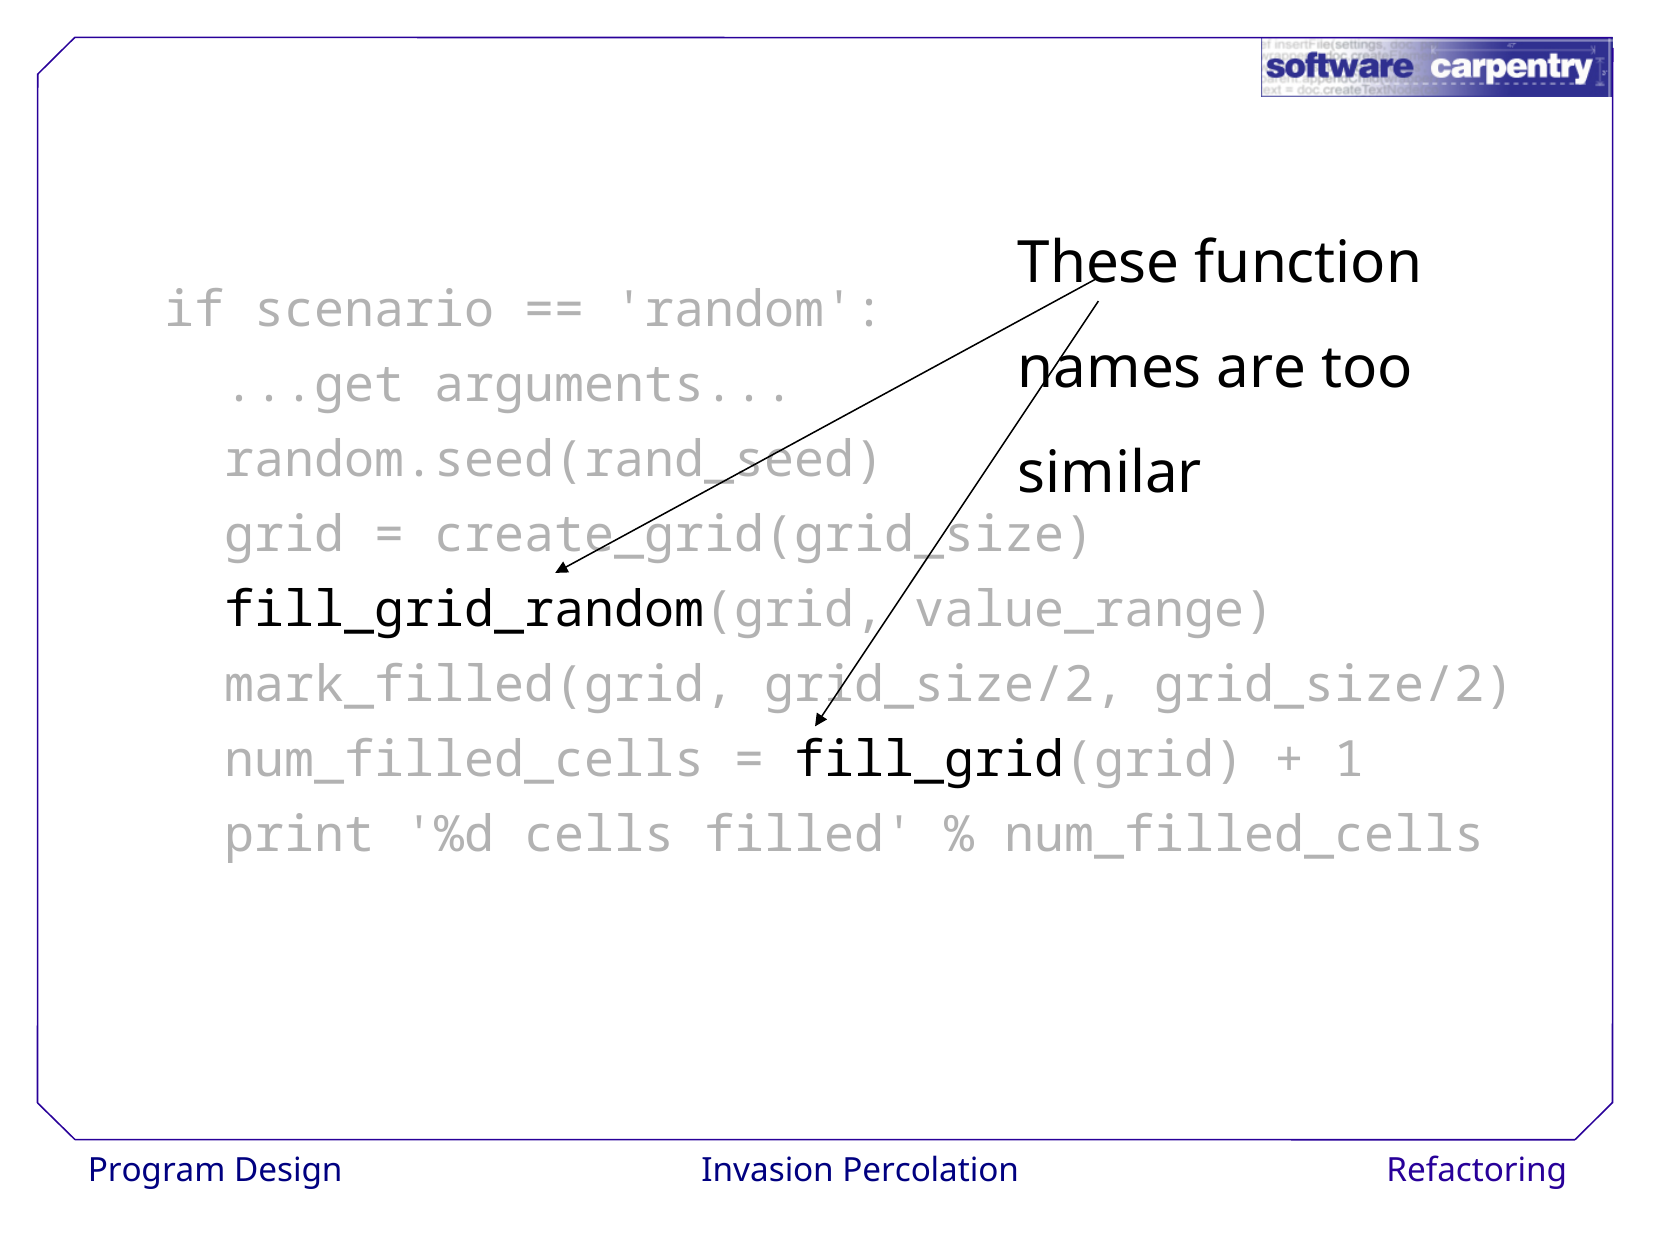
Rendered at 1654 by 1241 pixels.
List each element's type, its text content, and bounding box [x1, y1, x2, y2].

text_box These function names are too similar [1002, 182, 1588, 513]
text_box if scenario == 'random': ...get arguments... random.seed(rand_seed) grid = create_grid(grid_size) fill_grid_random(grid, value_range) mark_filled(grid, grid_size/2, grid_size/2) num_filled_cells = fill_grid(grid) + 1 print '%d cells filled' % num_filled_cells [89, 253, 1508, 1020]
picture [1261, 39, 1613, 97]
